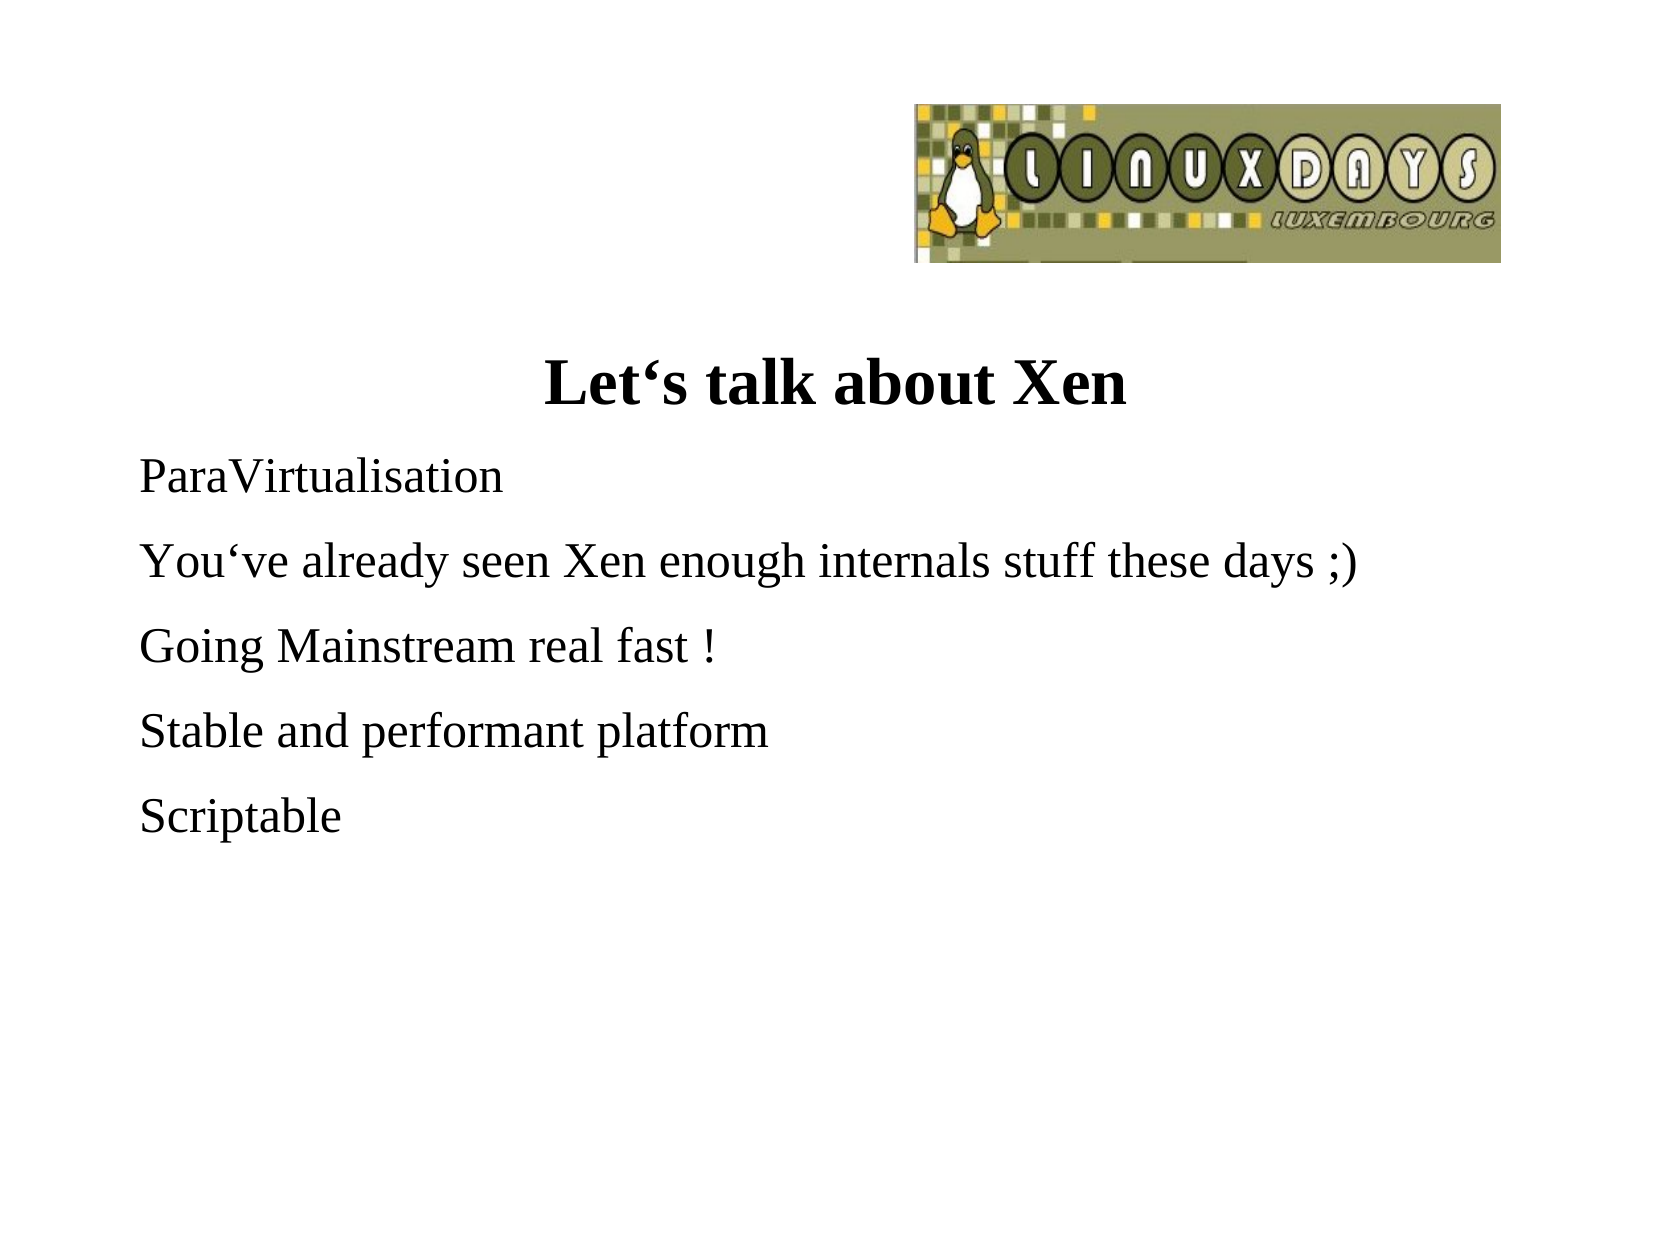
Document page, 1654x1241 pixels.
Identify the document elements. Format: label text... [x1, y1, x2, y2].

picture [914, 104, 1501, 263]
list Let‘s talk about Xen ParaVirtualisation You‘ve already seen Xen enough internals stuff these days ;) Going Mainstream real fast ! Stable and performant platform Scriptable [121, 344, 1534, 1127]
